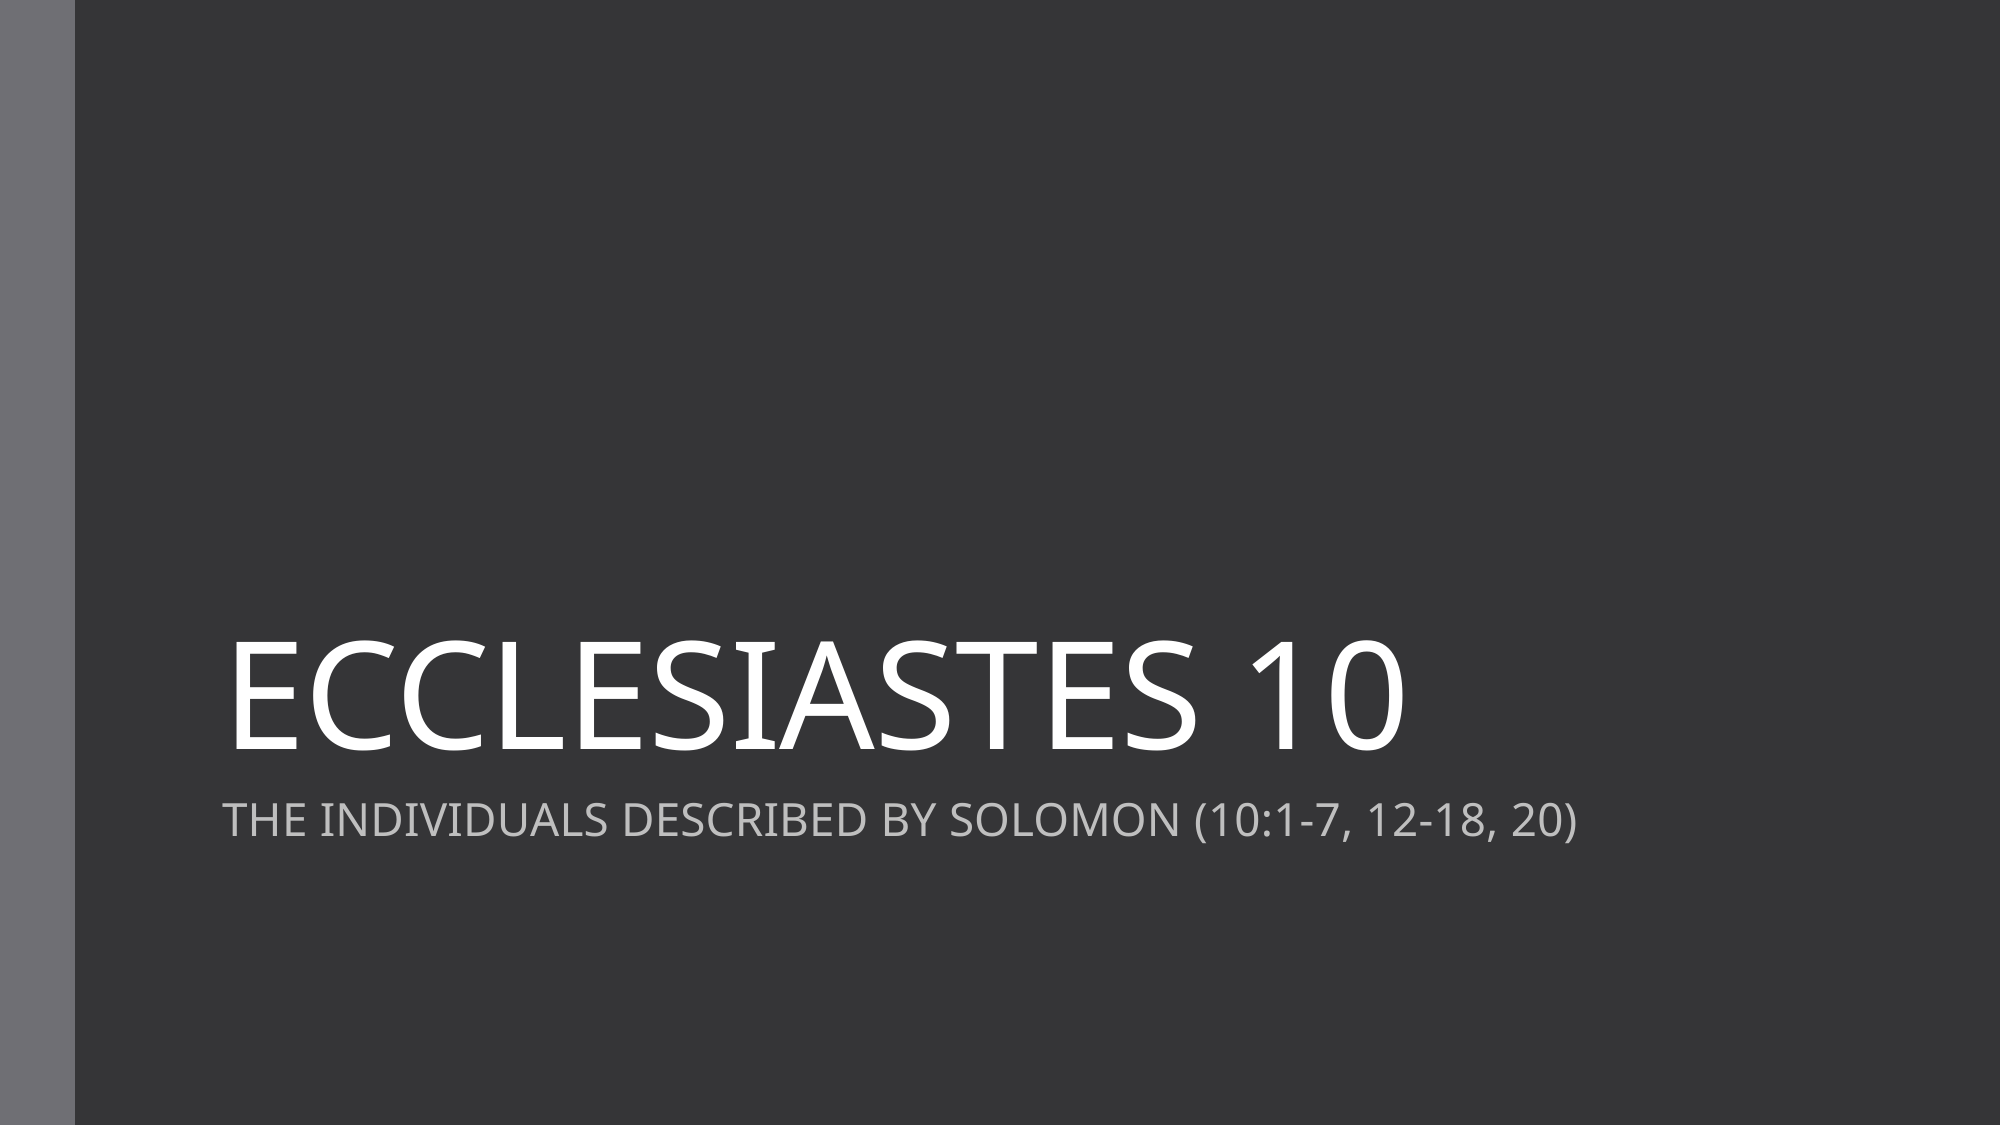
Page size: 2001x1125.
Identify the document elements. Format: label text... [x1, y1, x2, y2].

title ECCLESIASTES 10 [206, 124, 1752, 787]
subtitle THE INDIVIDUALS DESCRIBED BY SOLOMON (10:1-7, 12-18, 20) [206, 787, 1752, 1066]
